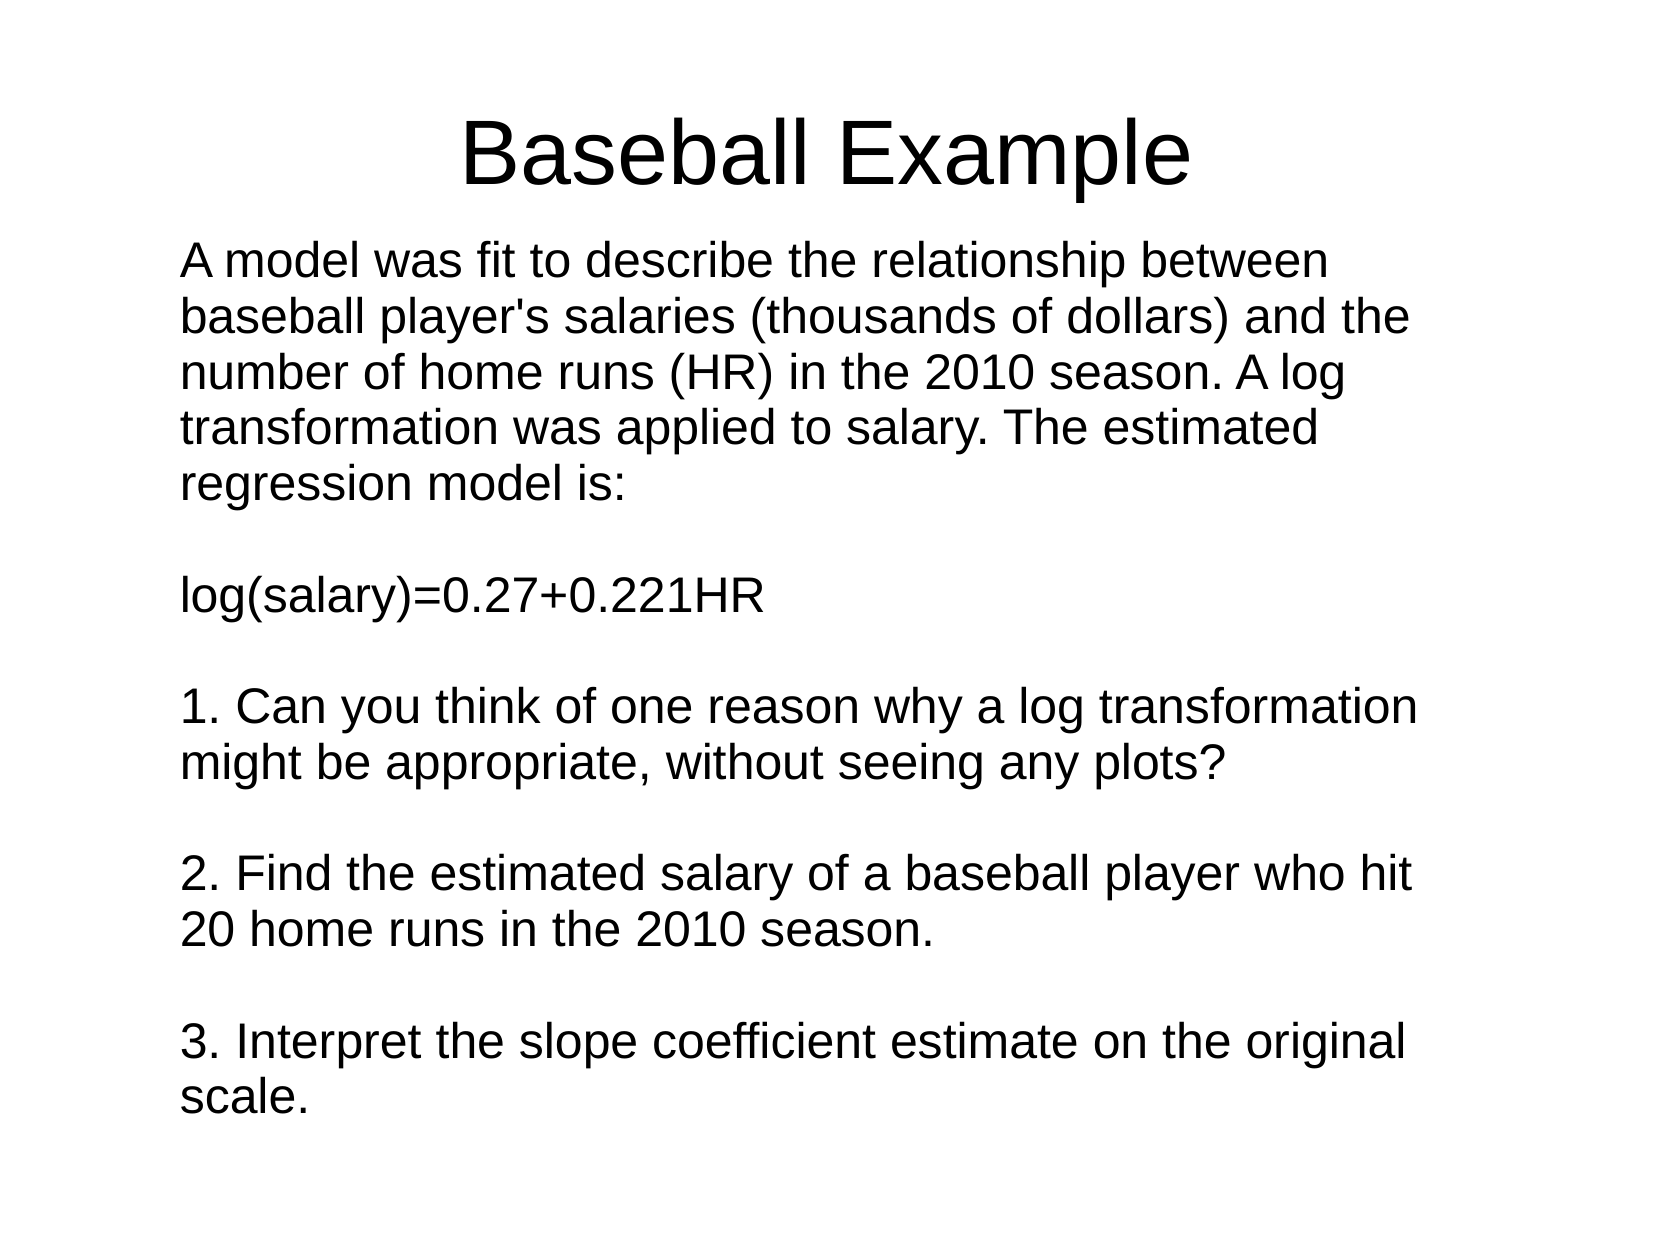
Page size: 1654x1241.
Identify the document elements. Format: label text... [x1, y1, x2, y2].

text_box A model was fit to describe the relationship between baseball player's salaries (thousands of dollars) and the number of home runs (HR) in the 2010 season. A log transformation was applied to salary. The estimated regression model is: log(salary)=0.27+0.221HR 1. Can you think of one reason why a log transformation might be appropriate, without seeing any plots? 2. Find the estimated salary of a baseball player who hit 20 home runs in the 2010 season. 3. Interpret the slope coefficient estimate on the original scale. [165, 225, 1486, 1141]
title Baseball Example [82, 49, 1571, 257]
